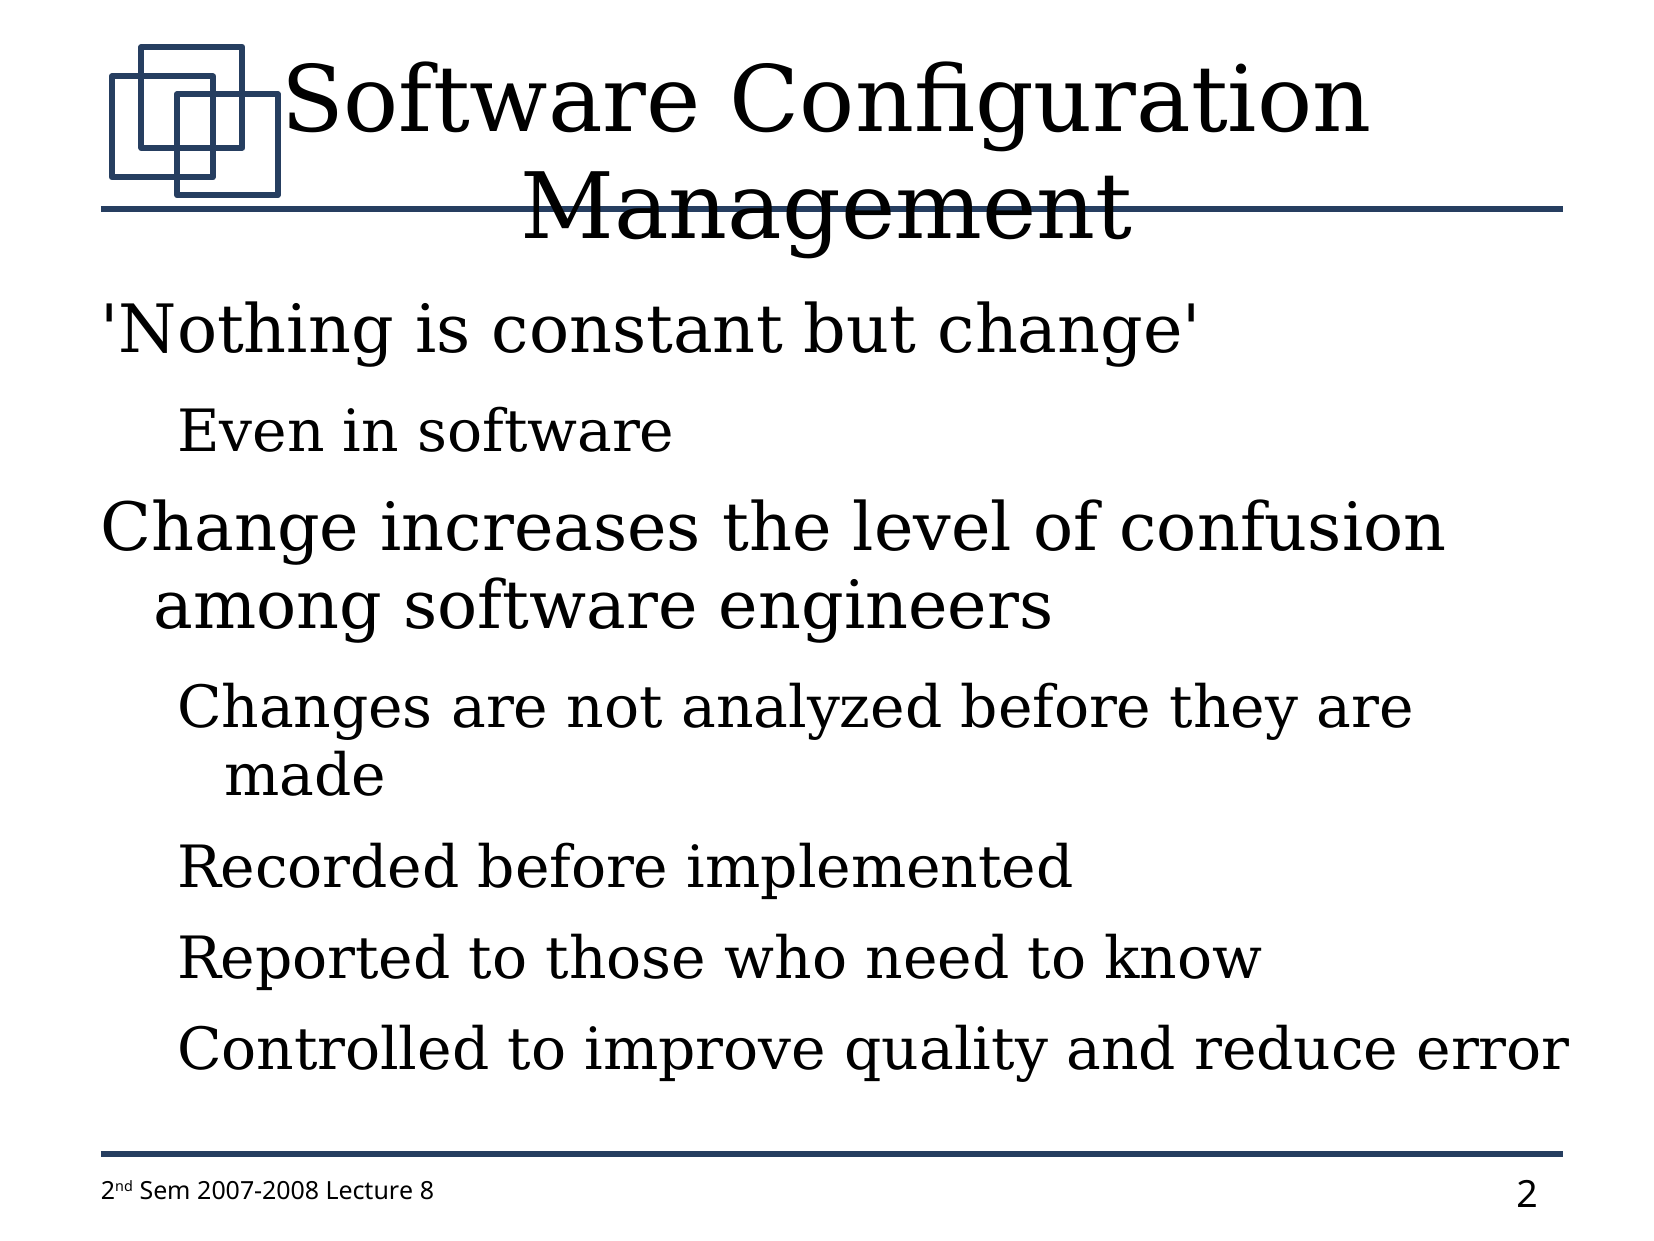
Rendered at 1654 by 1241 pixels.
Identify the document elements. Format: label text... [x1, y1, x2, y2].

title Software Configuration Management [82, 45, 1571, 261]
list 'Nothing is constant but change' Even in software Change increases the level of confusion among software engineers Changes are not analyzed before they are made Recorded before implemented Reported to those who need to know Controlled to improve quality and reduce error [82, 290, 1571, 1152]
